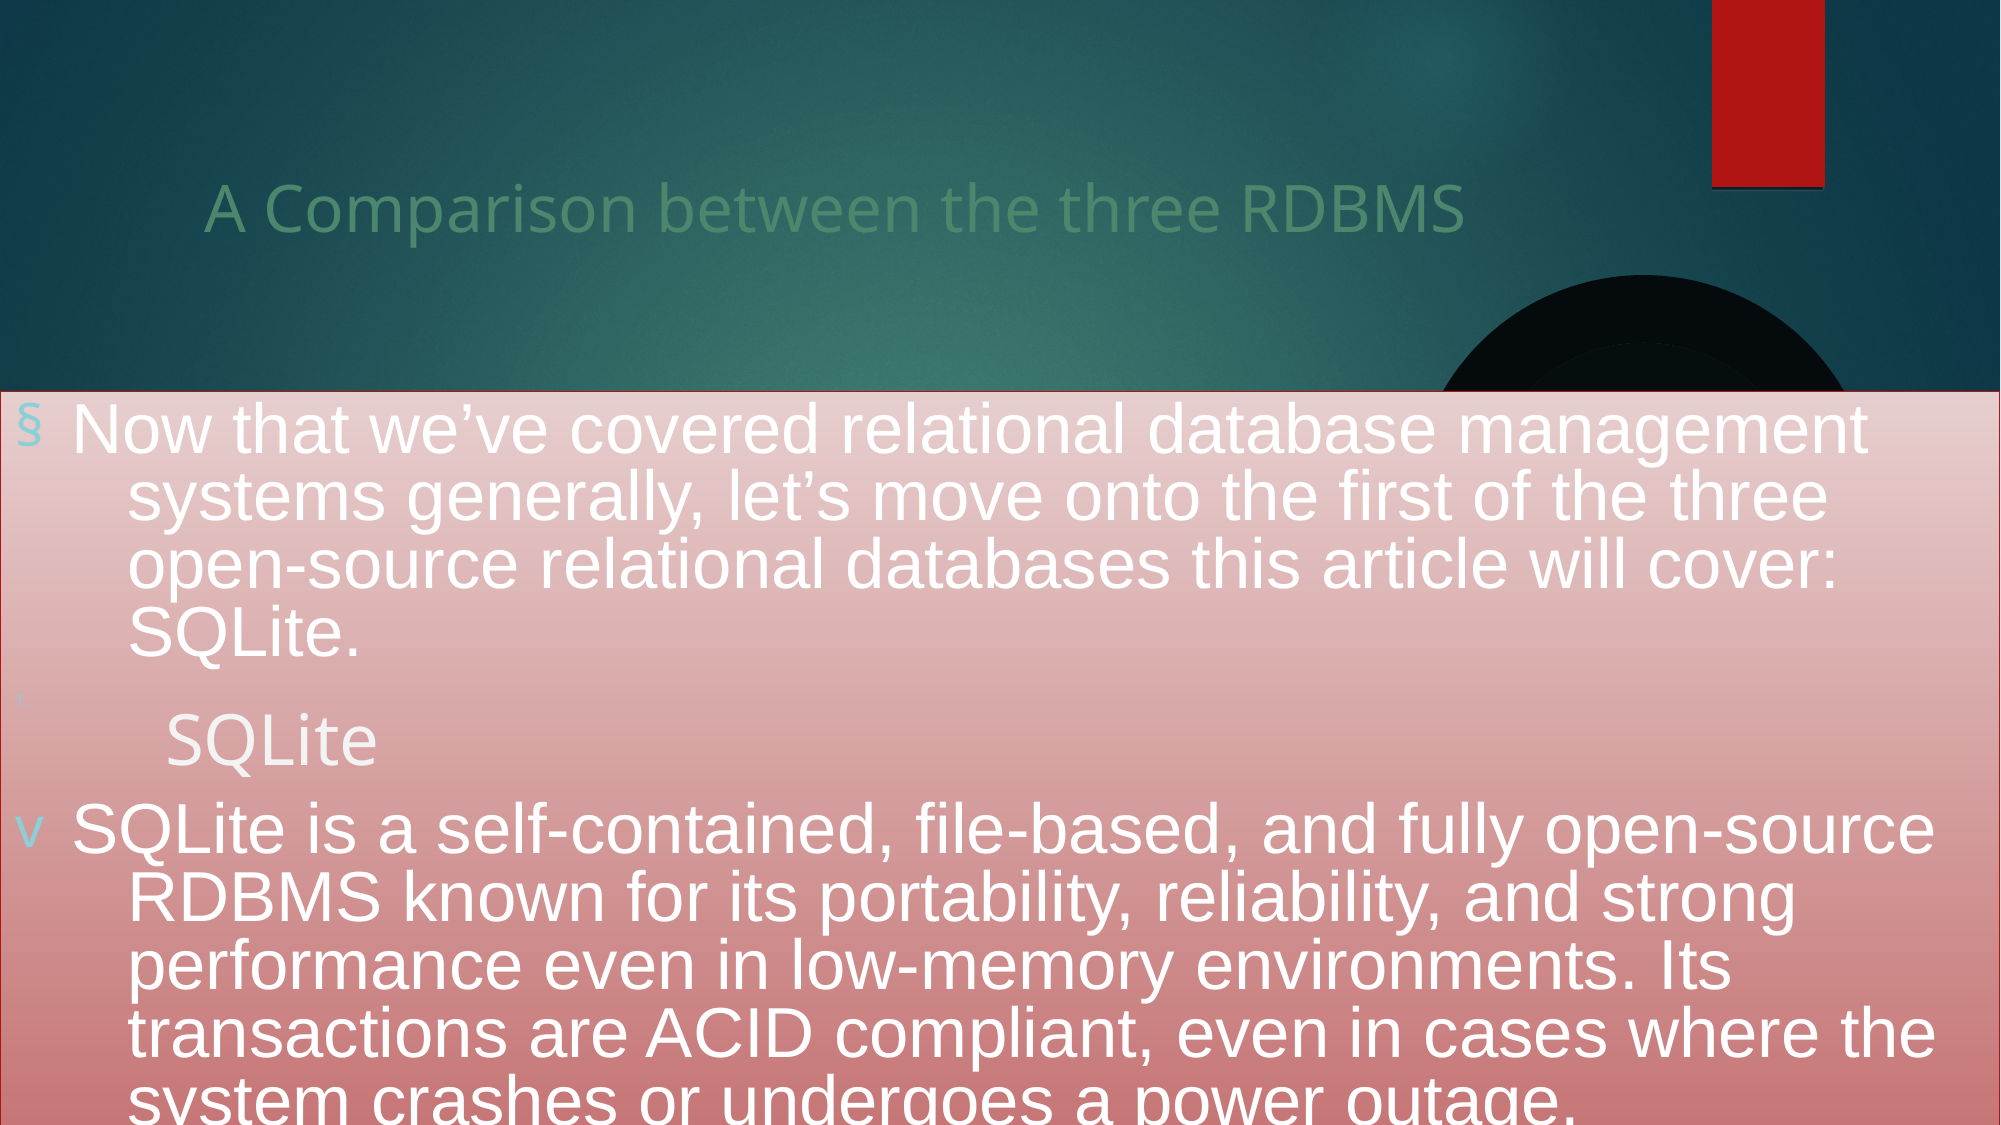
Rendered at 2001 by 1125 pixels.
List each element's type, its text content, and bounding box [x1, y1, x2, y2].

title A Comparison between the three RDBMS [189, 159, 1627, 309]
list Now that we’ve covered relational database management systems generally, let’s move onto the first of the three open-source relational databases this article will cover: SQLite. SQLite SQLite is a self-contained, file-based, and fully open-source RDBMS known for its portability, reliability, and strong performance even in low-memory environments. Its transactions are ACID compliant, even in cases where the system crashes or undergoes a power outage. [0, 391, 2000, 1125]
